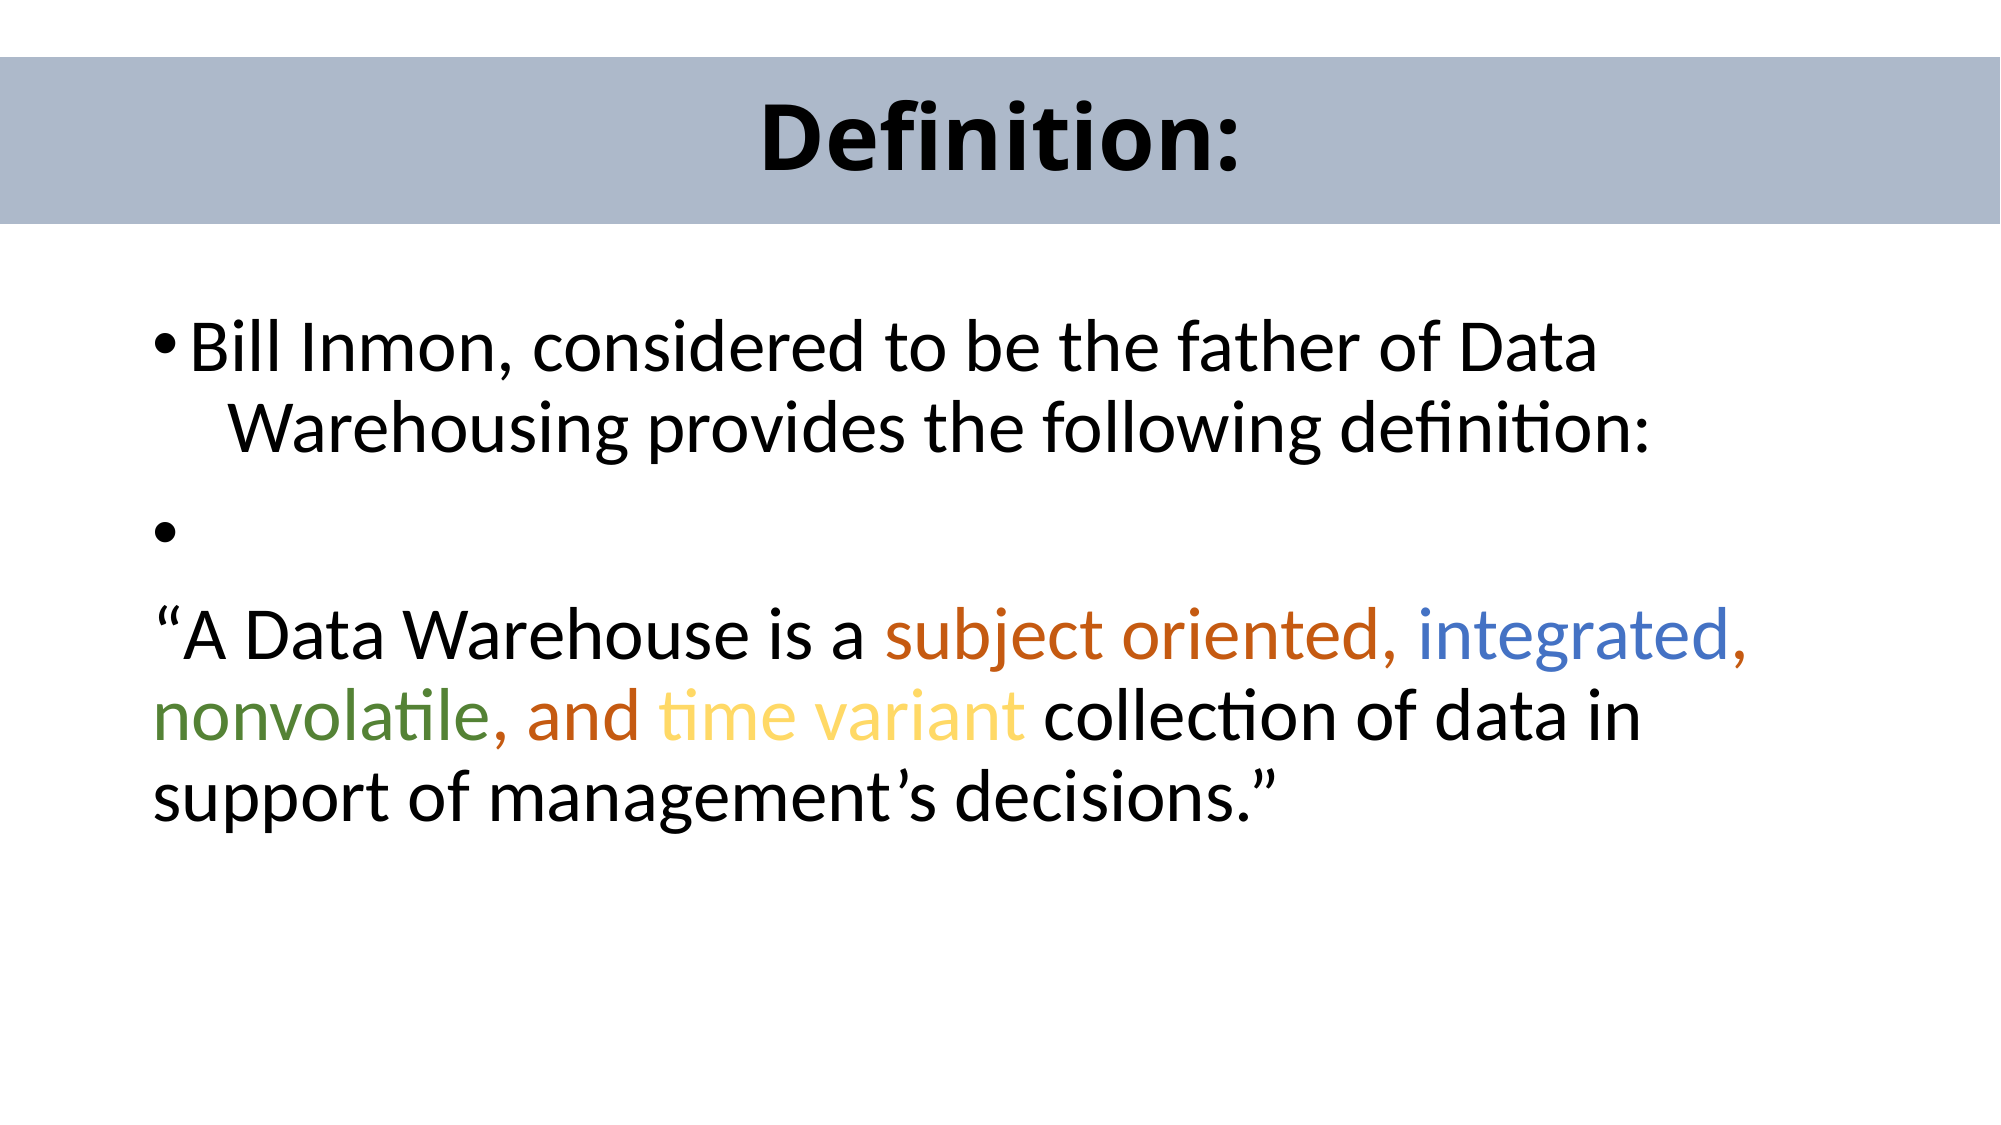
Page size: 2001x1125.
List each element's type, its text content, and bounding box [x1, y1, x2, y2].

title Definition: [0, 57, 2000, 224]
list Bill Inmon, considered to be the father of Data Warehousing provides the following definition: “A Data Warehouse is a subject oriented, integrated, nonvolatile, and time variant collection of data in support of management’s decisions.” [137, 299, 1863, 1014]
